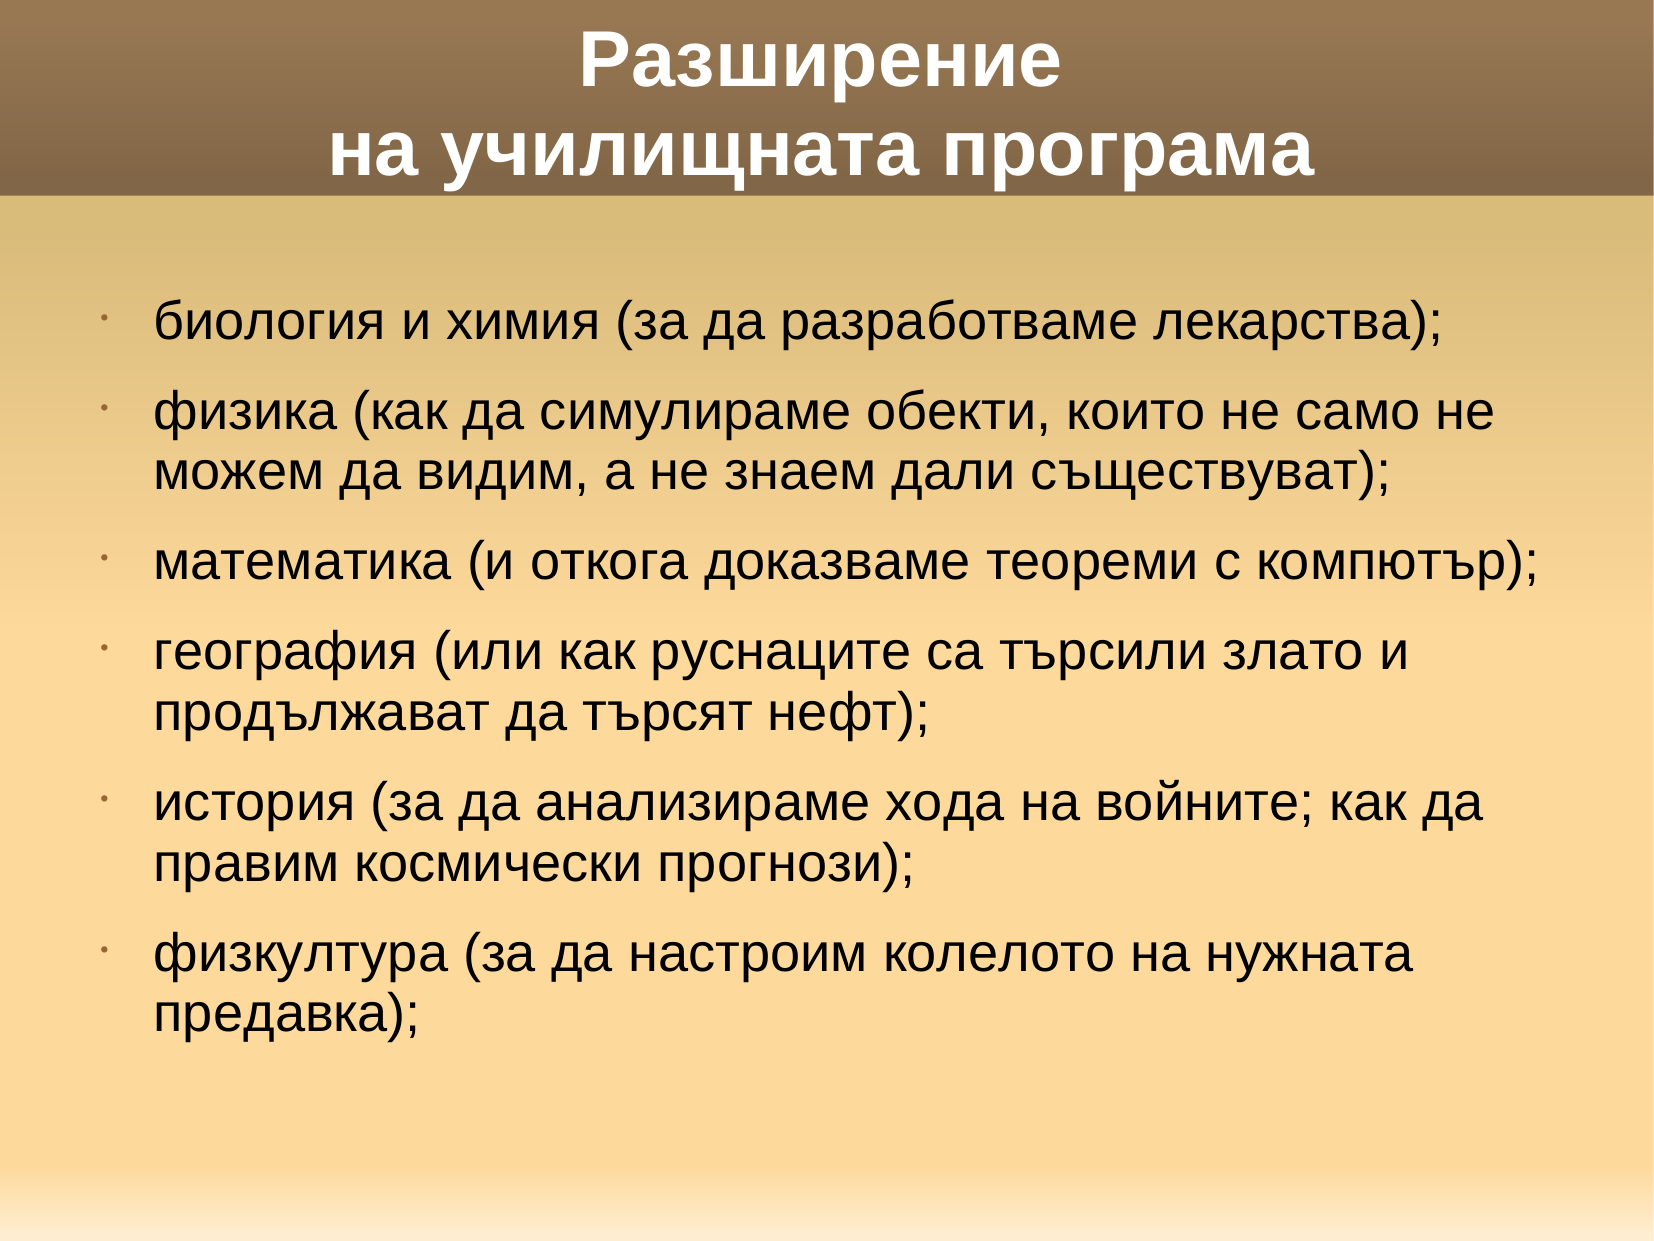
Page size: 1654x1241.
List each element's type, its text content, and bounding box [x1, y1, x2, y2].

title Разширение на училищната програма [76, 7, 1565, 200]
picture [0, 0, 1654, 1241]
list биология и химия (за да разработваме лекарства); физика (как да симулираме обекти, които не само не можем да видим, а не знаем дали съществуват); математика (и откога доказваме теореми с компютър); география (или как руснаците са търсили злато и продължават да търсят нефт); история (за да анализираме хода на войните; как да правим космически прогнози); физкултура (за да настроим колелото на нужната предавка); [82, 290, 1571, 1094]
